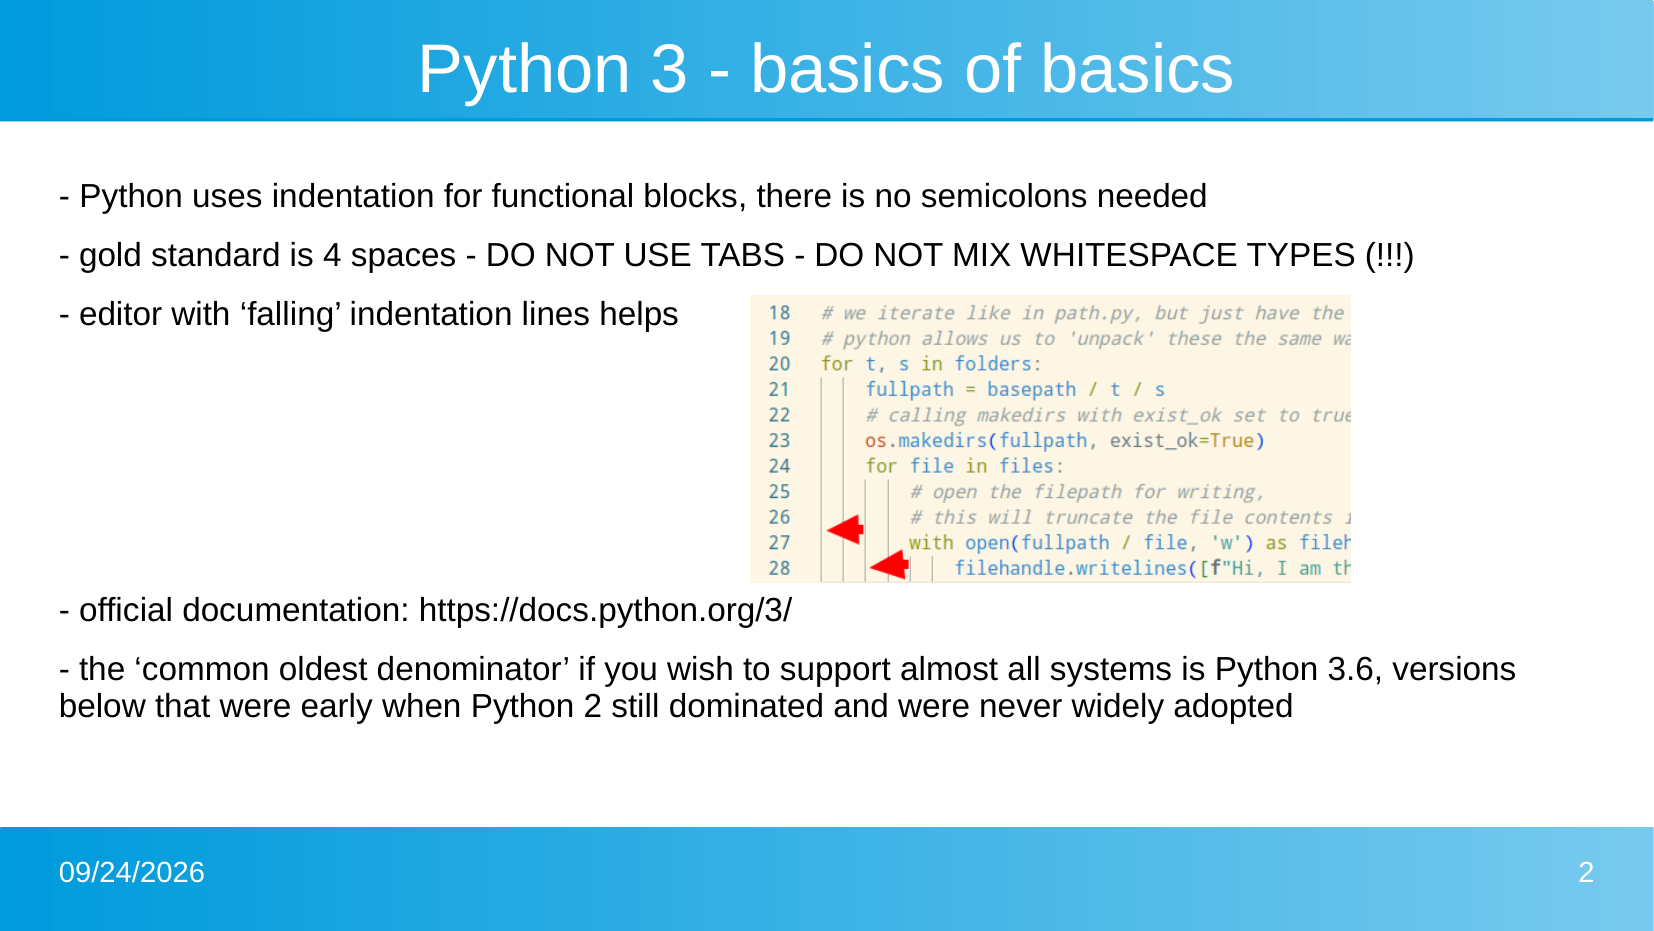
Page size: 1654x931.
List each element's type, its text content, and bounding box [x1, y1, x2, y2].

list - Python uses indentation for functional blocks, there is no semicolons needed - gold standard is 4 spaces - DO NOT USE TABS - DO NOT MIX WHITESPACE TYPES (!!!) - editor with ‘falling’ indentation lines helps - official documentation: https://docs.python.org/3/ - the ‘common oldest denominator’ if you wish to support almost all systems is Python 3.6, versions below that were early when Python 2 still dominated and were never widely adopted [59, 177, 1595, 768]
title Python 3 - basics of basics [59, 29, 1595, 108]
picture [750, 295, 1351, 583]
